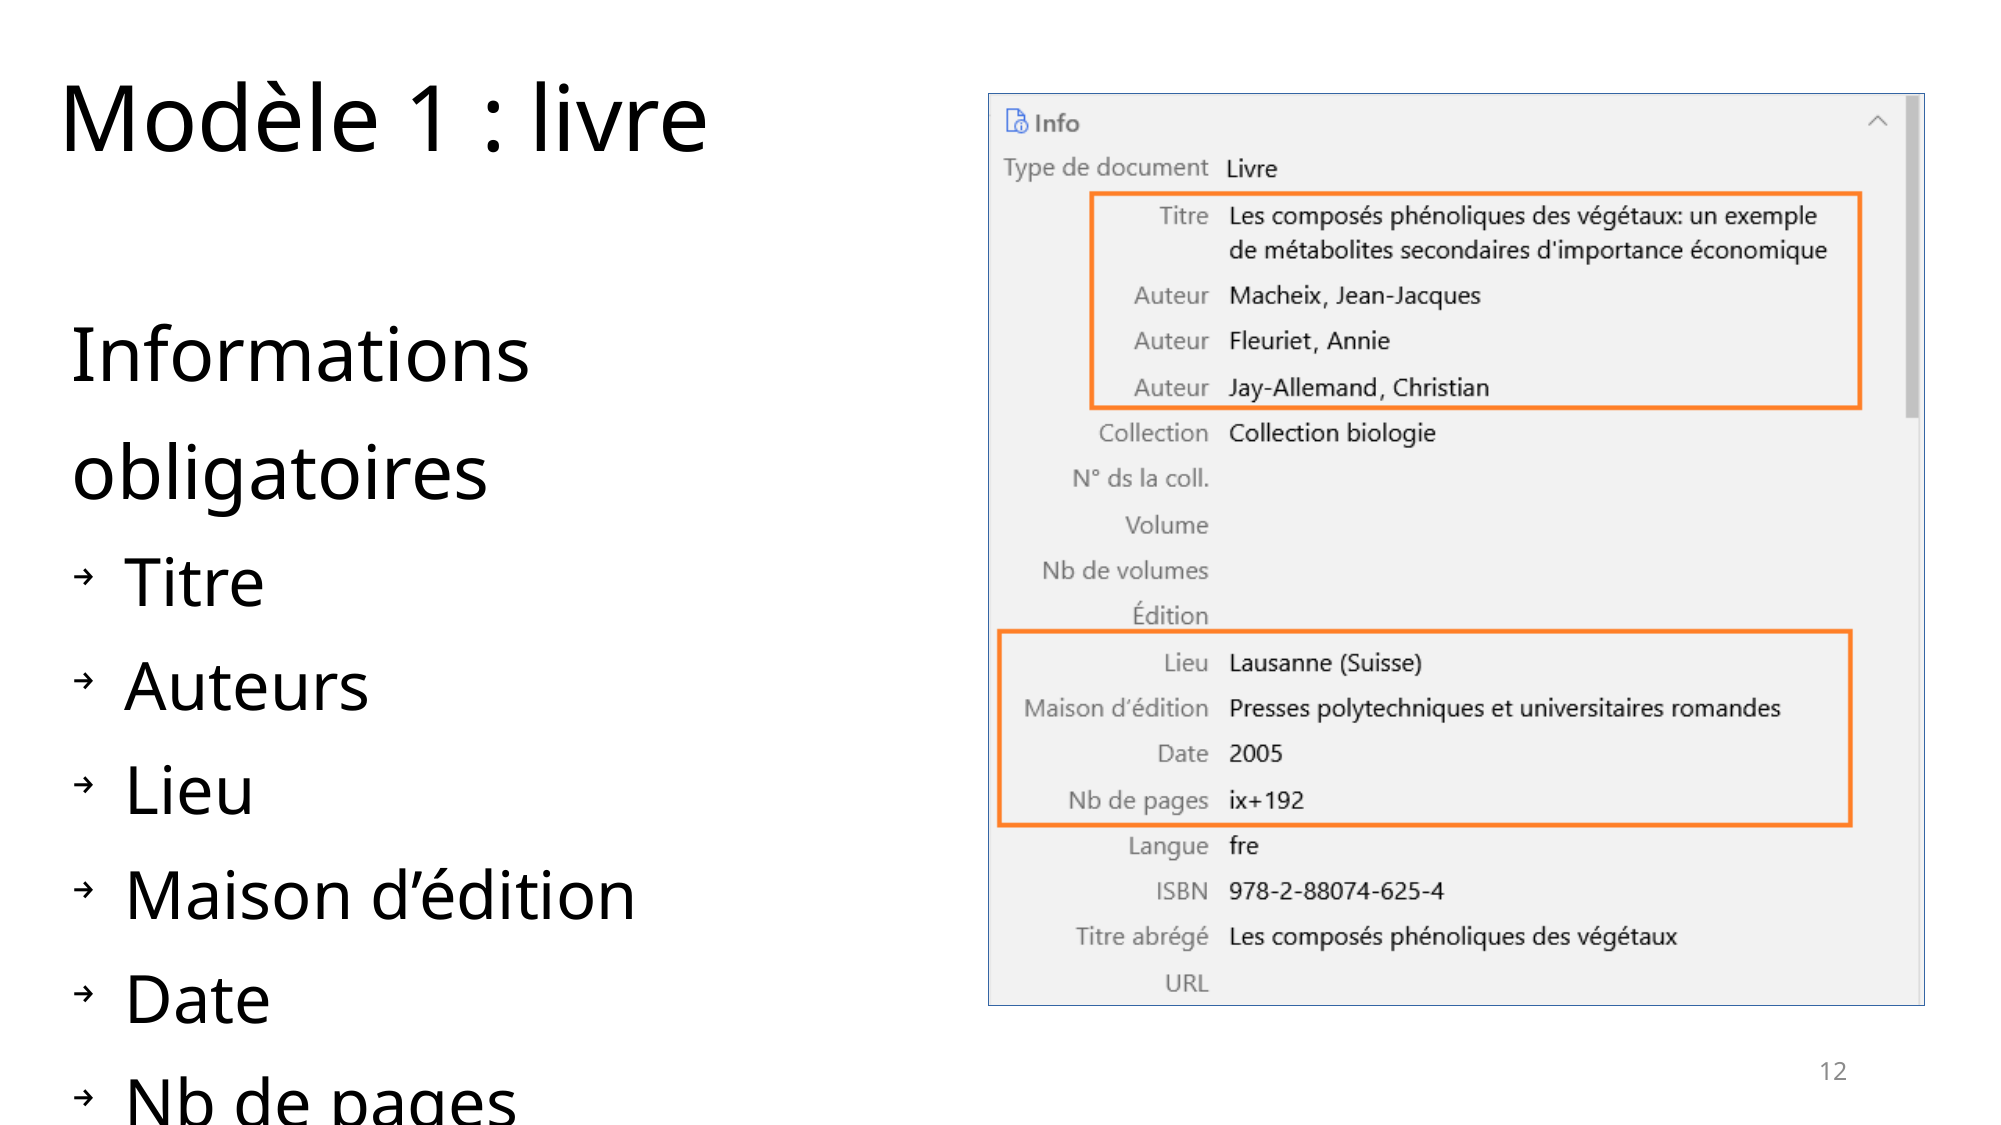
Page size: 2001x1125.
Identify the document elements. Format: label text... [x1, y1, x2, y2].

picture [988, 93, 1925, 1006]
title Modèle 1 : livre [59, 0, 1949, 237]
text_box Informations obligatoires Titre Auteurs Lieu Maison d’édition Date Nb de pages [57, 278, 927, 984]
